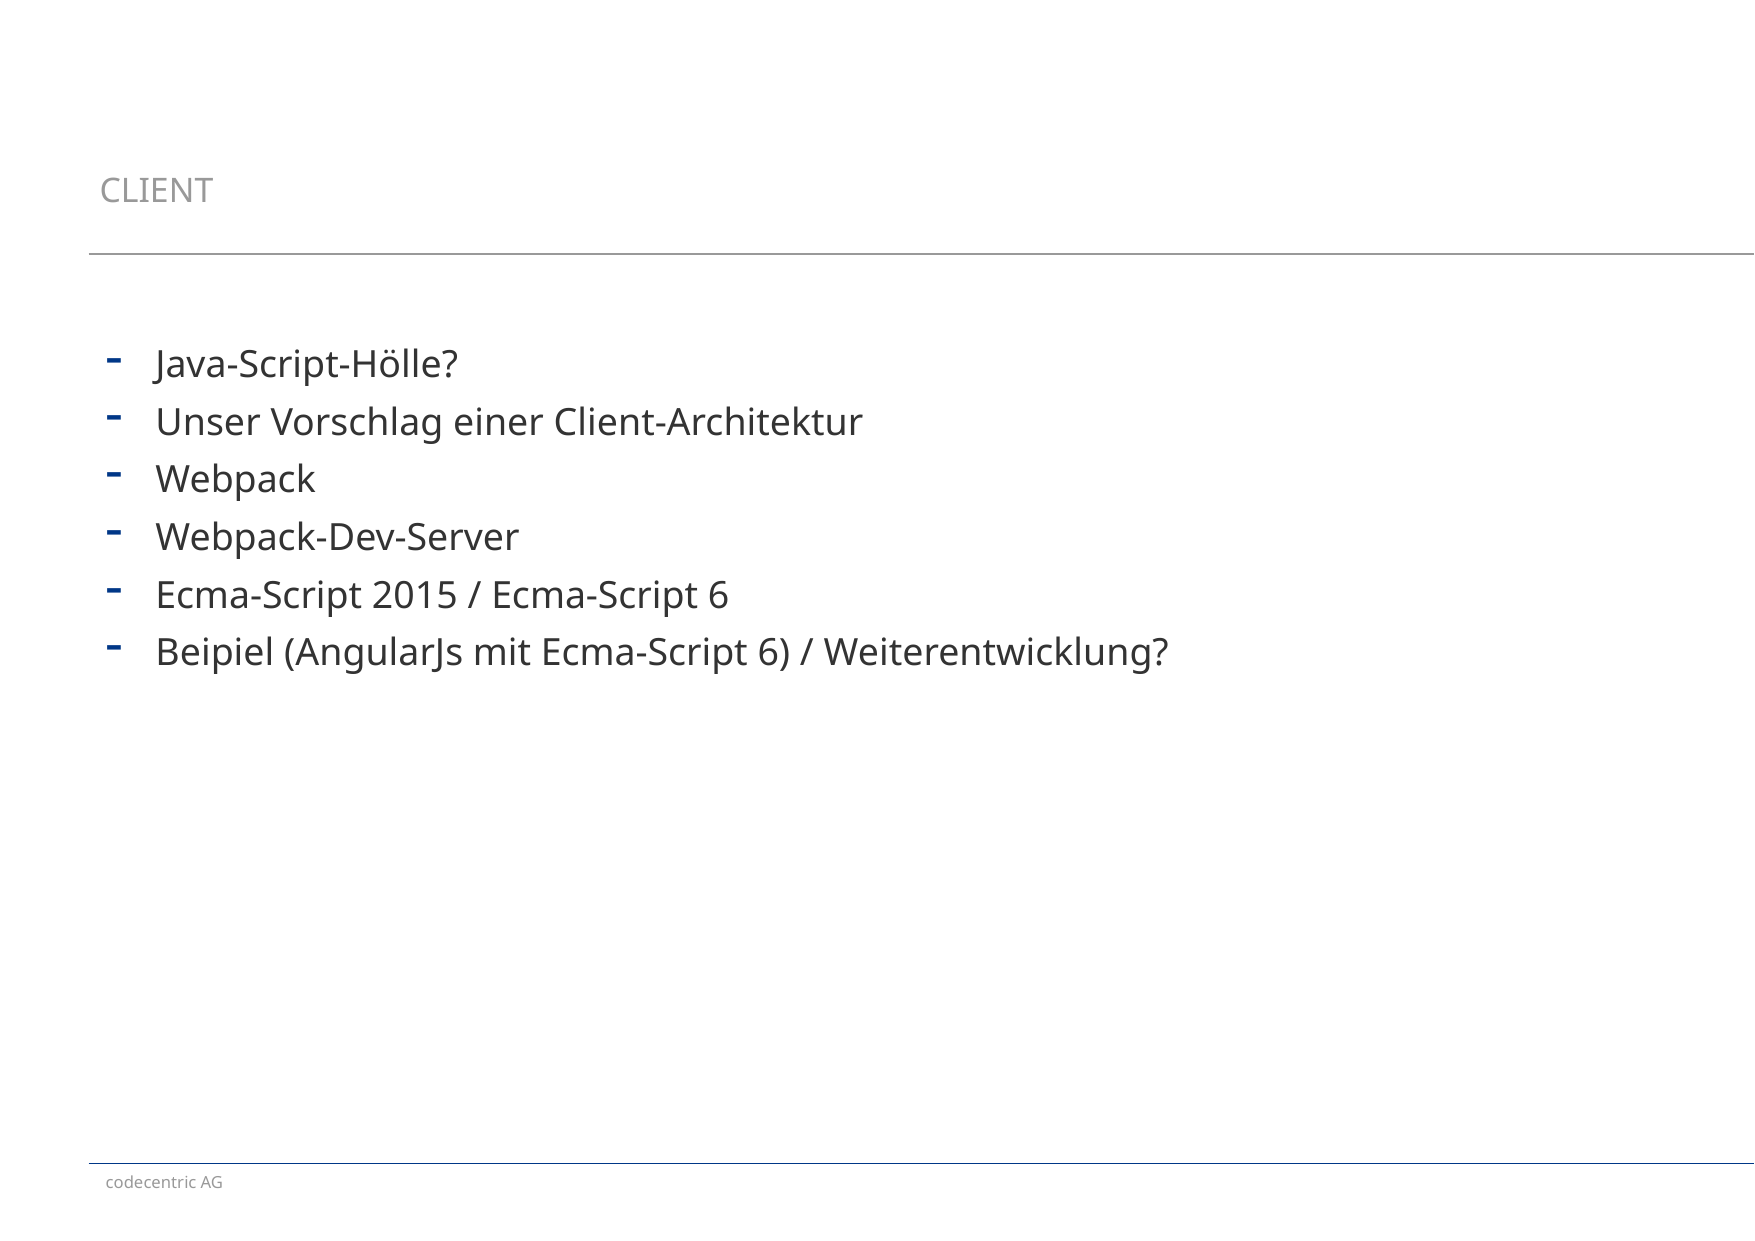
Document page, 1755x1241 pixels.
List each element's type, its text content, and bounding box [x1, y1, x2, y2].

title Client [82, 153, 1695, 223]
list Java-Script-Hölle? Unser Vorschlag einer Client-Architektur Webpack Webpack-Dev-Server Ecma-Script 2015 / Ecma-Script 6 Beipiel (AngularJs mit Ecma-Script 6) / Weiterentwicklung? [88, 271, 1447, 1052]
